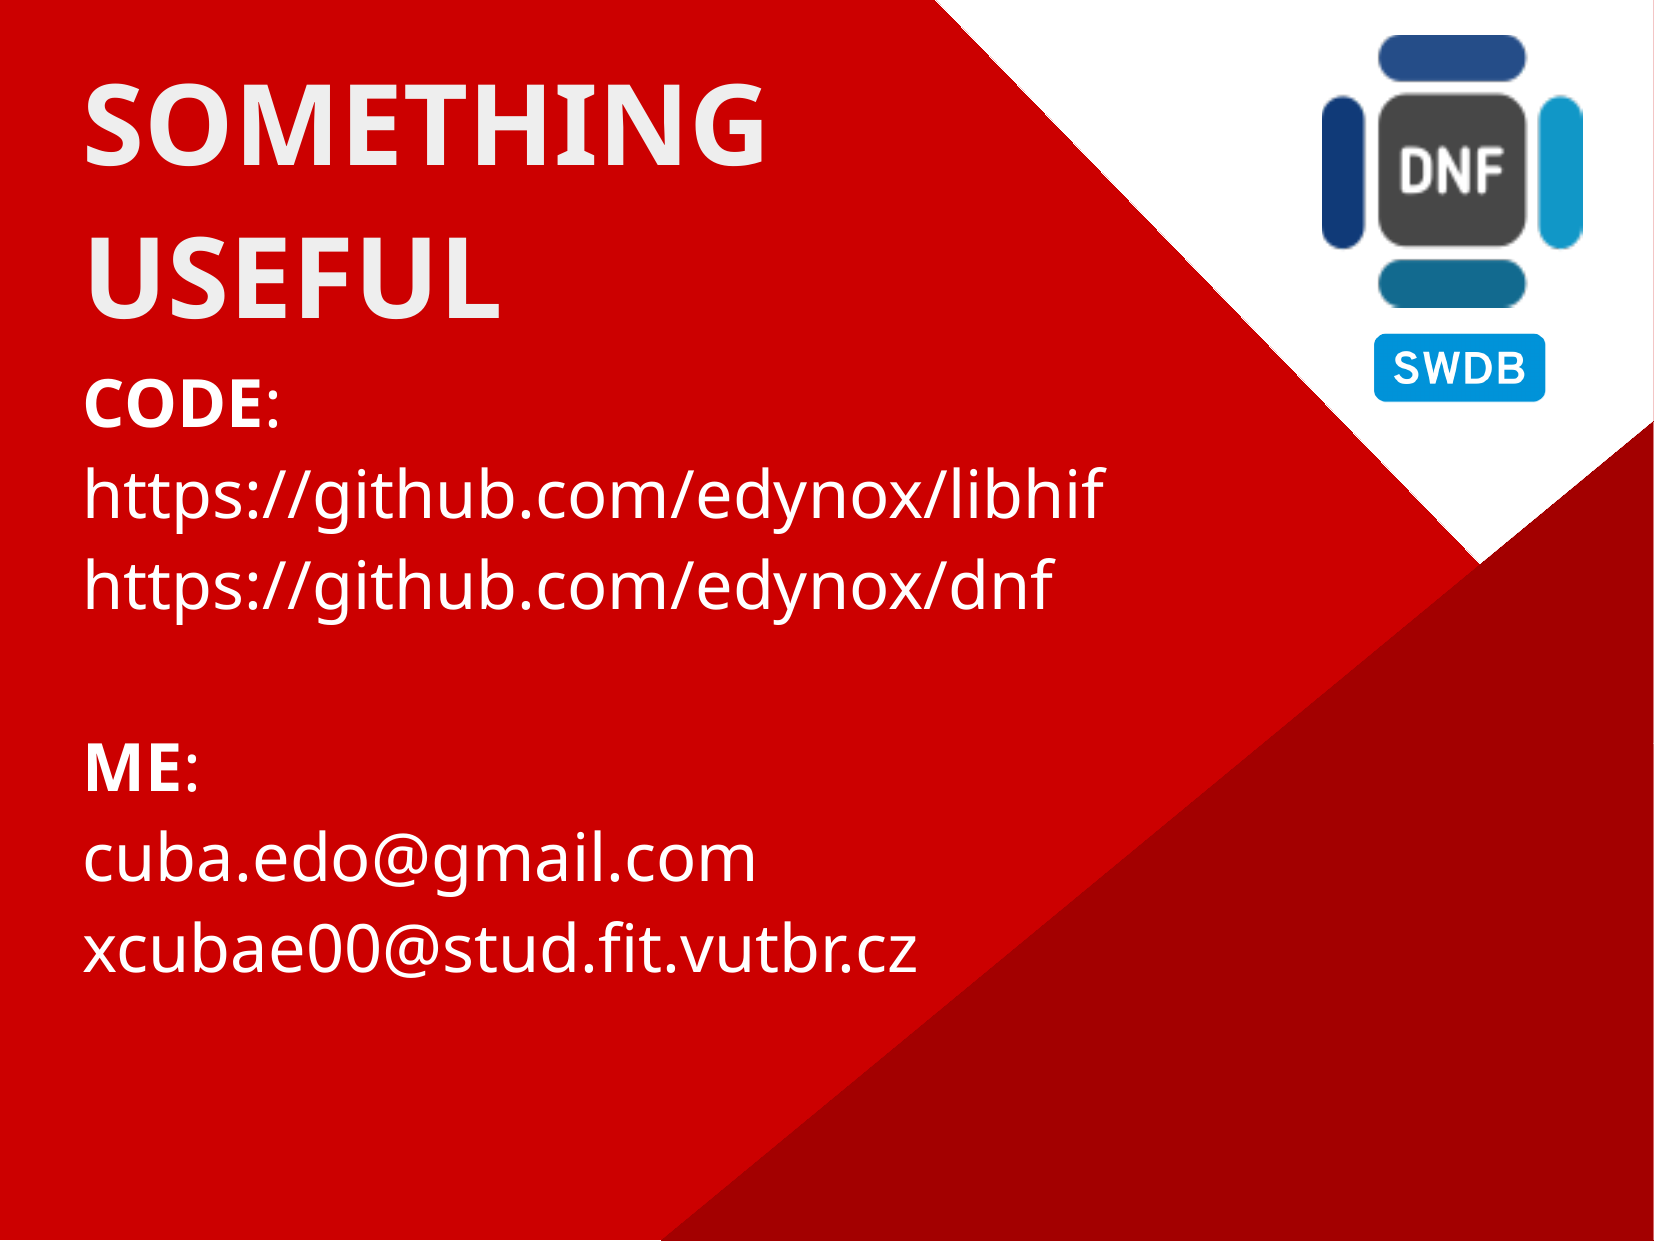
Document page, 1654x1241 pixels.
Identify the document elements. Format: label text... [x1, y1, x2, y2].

title SOMETHING USEFUL [82, 55, 922, 342]
title CODE: https://github.com/edynox/libhif https://github.com/edynox/dnf ME: cuba.edo@gmail.com xcubae00@stud.fit.vutbr.cz [82, 356, 1465, 1037]
text_box [661, 0, 1654, 1241]
picture [1287, 35, 1645, 615]
